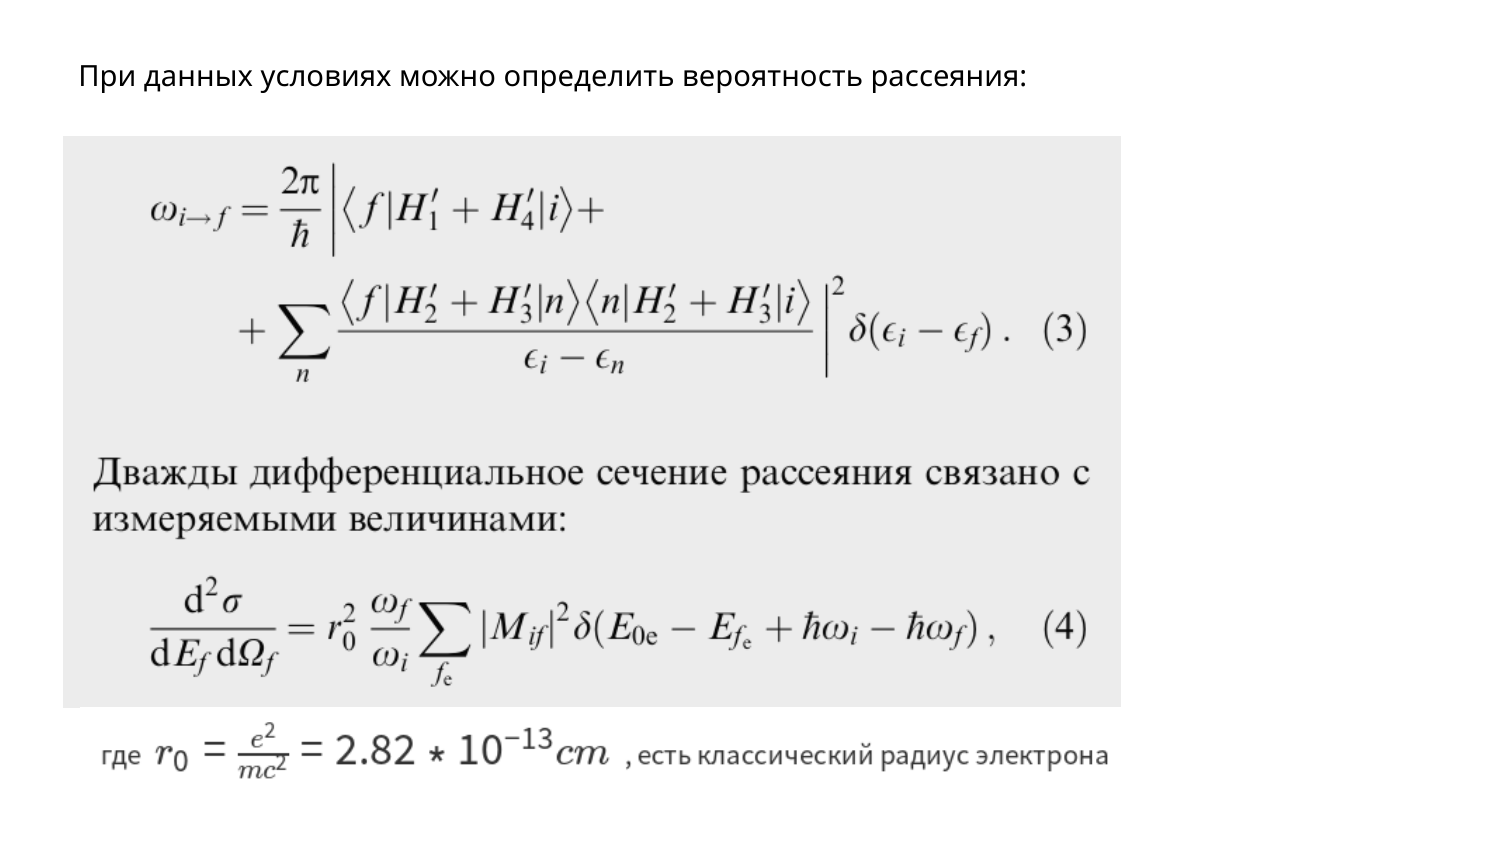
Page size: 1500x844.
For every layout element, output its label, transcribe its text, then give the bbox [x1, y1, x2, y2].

picture [63, 136, 1138, 815]
text_box При данных условиях можно определить вероятность рассеяния: [63, 42, 1232, 223]
